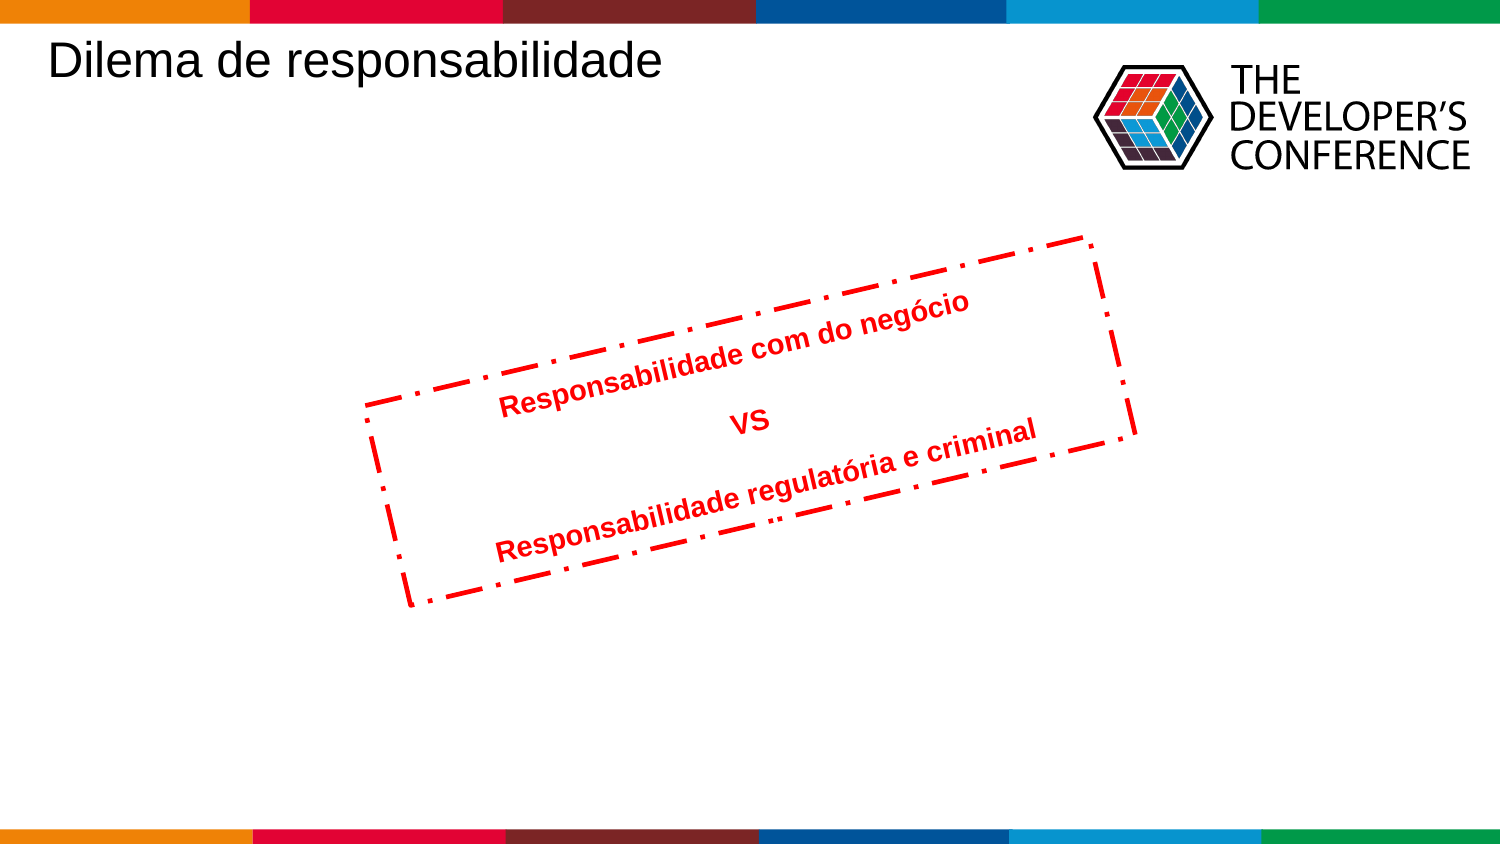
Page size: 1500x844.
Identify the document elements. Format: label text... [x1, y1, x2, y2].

picture [1075, 47, 1486, 186]
title Dilema de responsabilidade [32, 12, 1430, 111]
text_box Responsabilidade com do negócio VS Responsabilidade regulatória e criminal [363, 236, 1136, 606]
